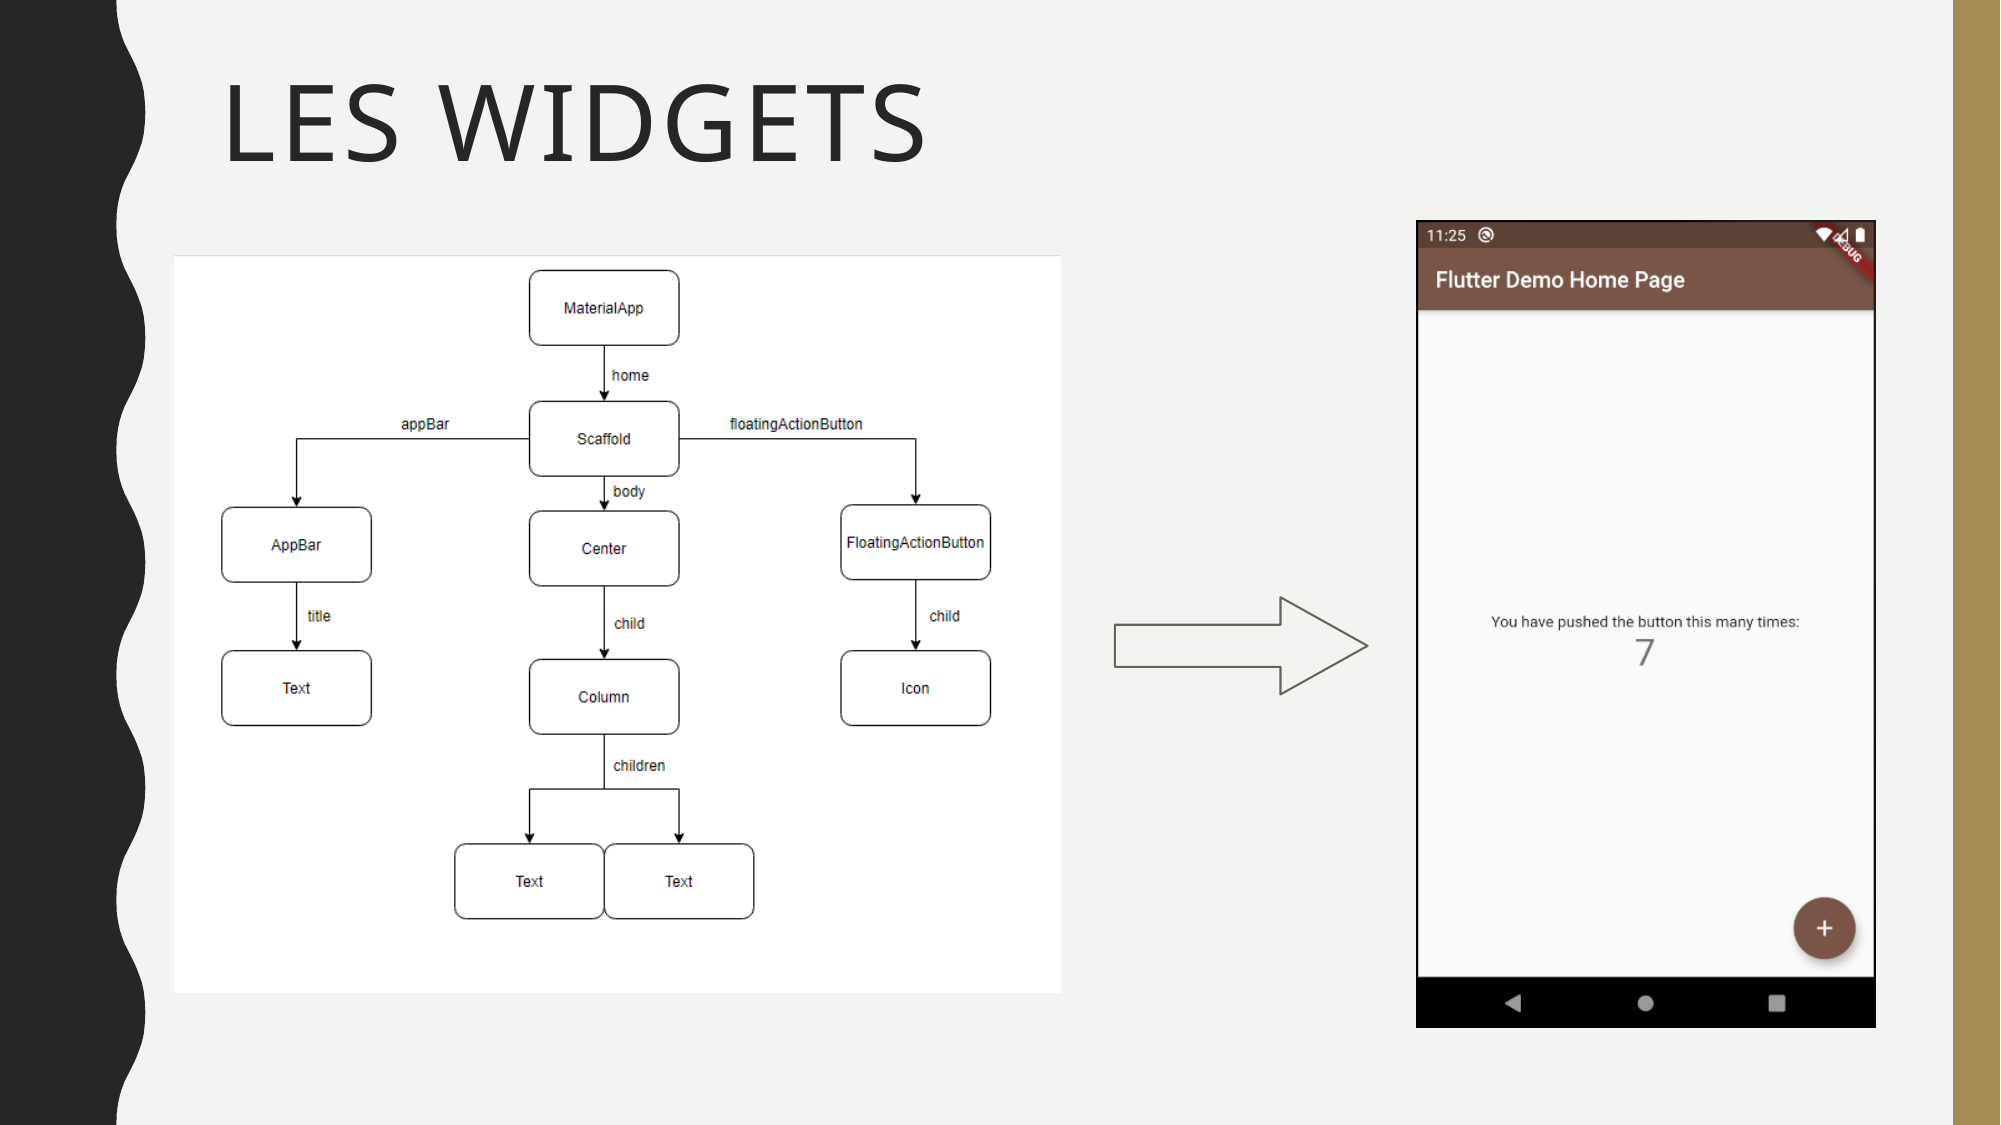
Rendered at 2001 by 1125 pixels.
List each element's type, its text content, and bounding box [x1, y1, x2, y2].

picture [1416, 220, 1876, 1028]
text_box [1114, 597, 1368, 695]
picture [174, 255, 1061, 993]
title Les widgets [205, 62, 1876, 308]
